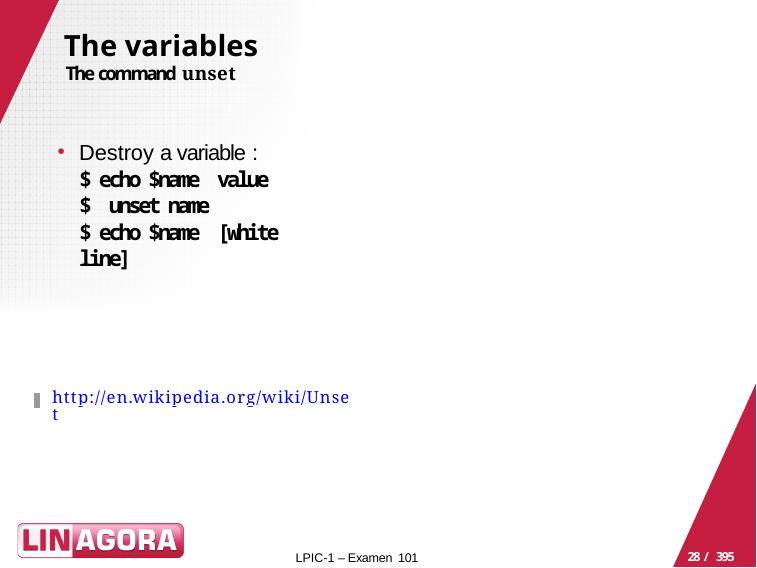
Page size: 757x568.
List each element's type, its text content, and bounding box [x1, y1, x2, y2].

text_box <number> / 395 [683, 549, 747, 568]
text_box Destroy a variable : $ echo $name value $ unset name $ echo $name [white line] [55, 138, 285, 309]
text_box The variables The command unset [63, 26, 697, 122]
text_box LPIC-1 – Examen 101 [293, 549, 420, 568]
text_box http://en.wikipedia.org/wiki/Unset [50, 387, 355, 409]
text_box [17, 520, 184, 562]
picture [0, 0, 352, 352]
